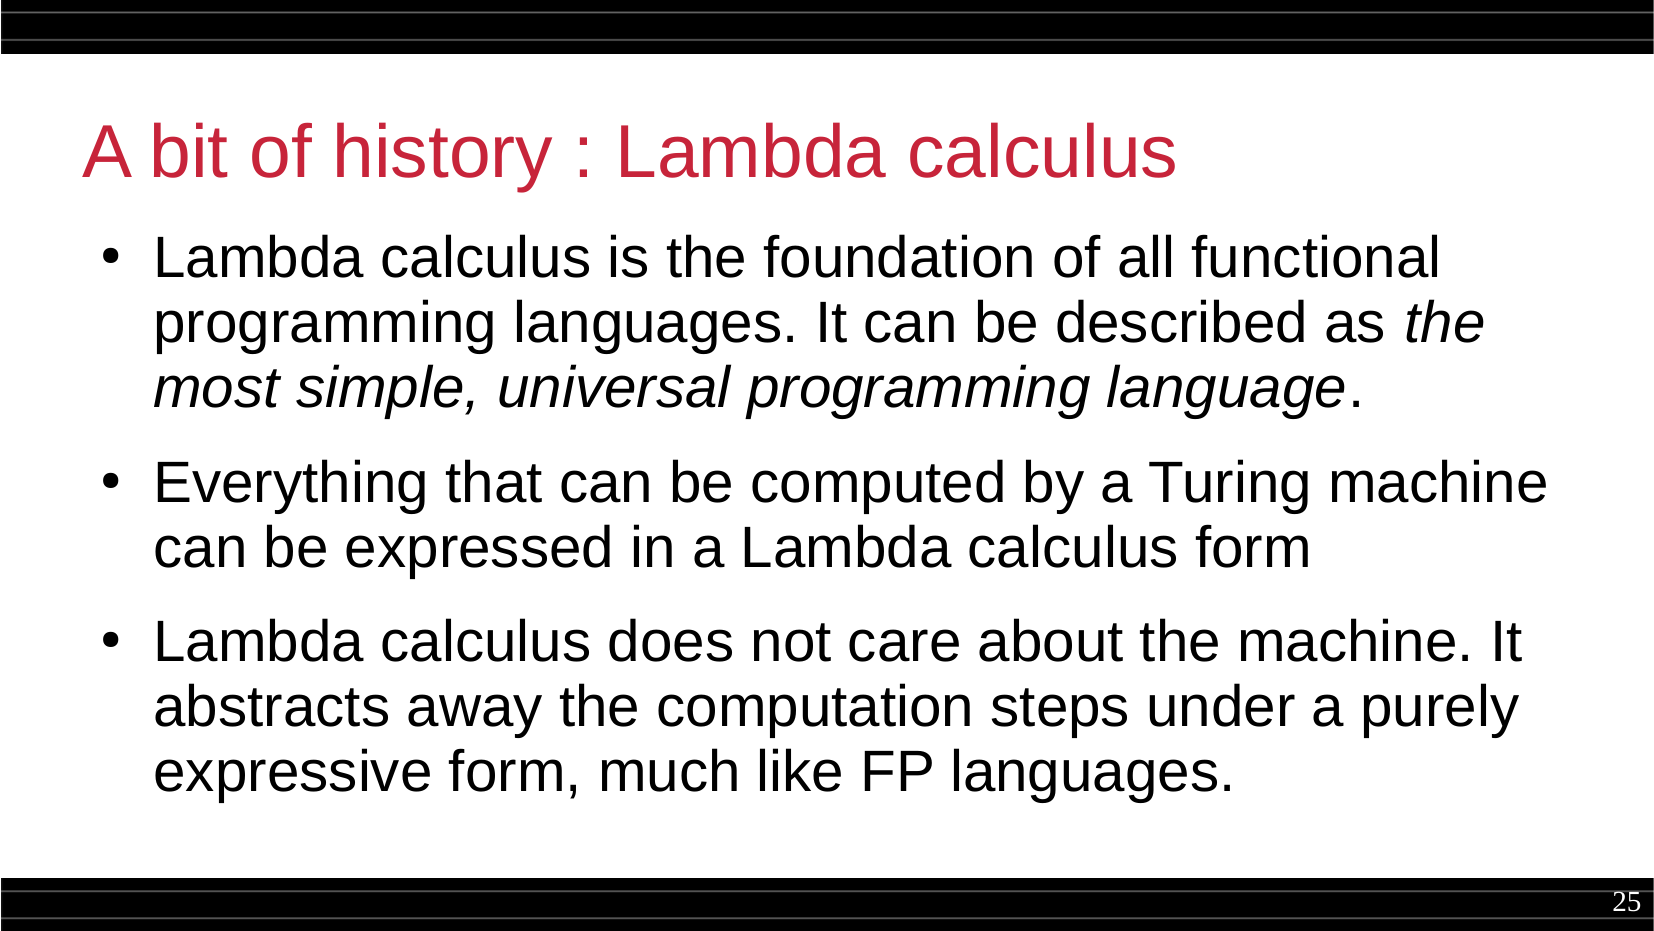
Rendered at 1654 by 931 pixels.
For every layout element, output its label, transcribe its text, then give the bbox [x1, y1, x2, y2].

picture [1, 0, 1654, 54]
list Lambda calculus is the foundation of all functional programming languages. It can be described as the most simple, universal programming language. Everything that can be computed by a Turing machine can be expressed in a Lambda calculus form Lambda calculus does not care about the machine. It abstracts away the computation steps under a purely expressive form, much like FP languages. [82, 225, 1571, 856]
title A bit of history : Lambda calculus [82, 92, 1571, 211]
picture [1, 878, 1654, 931]
